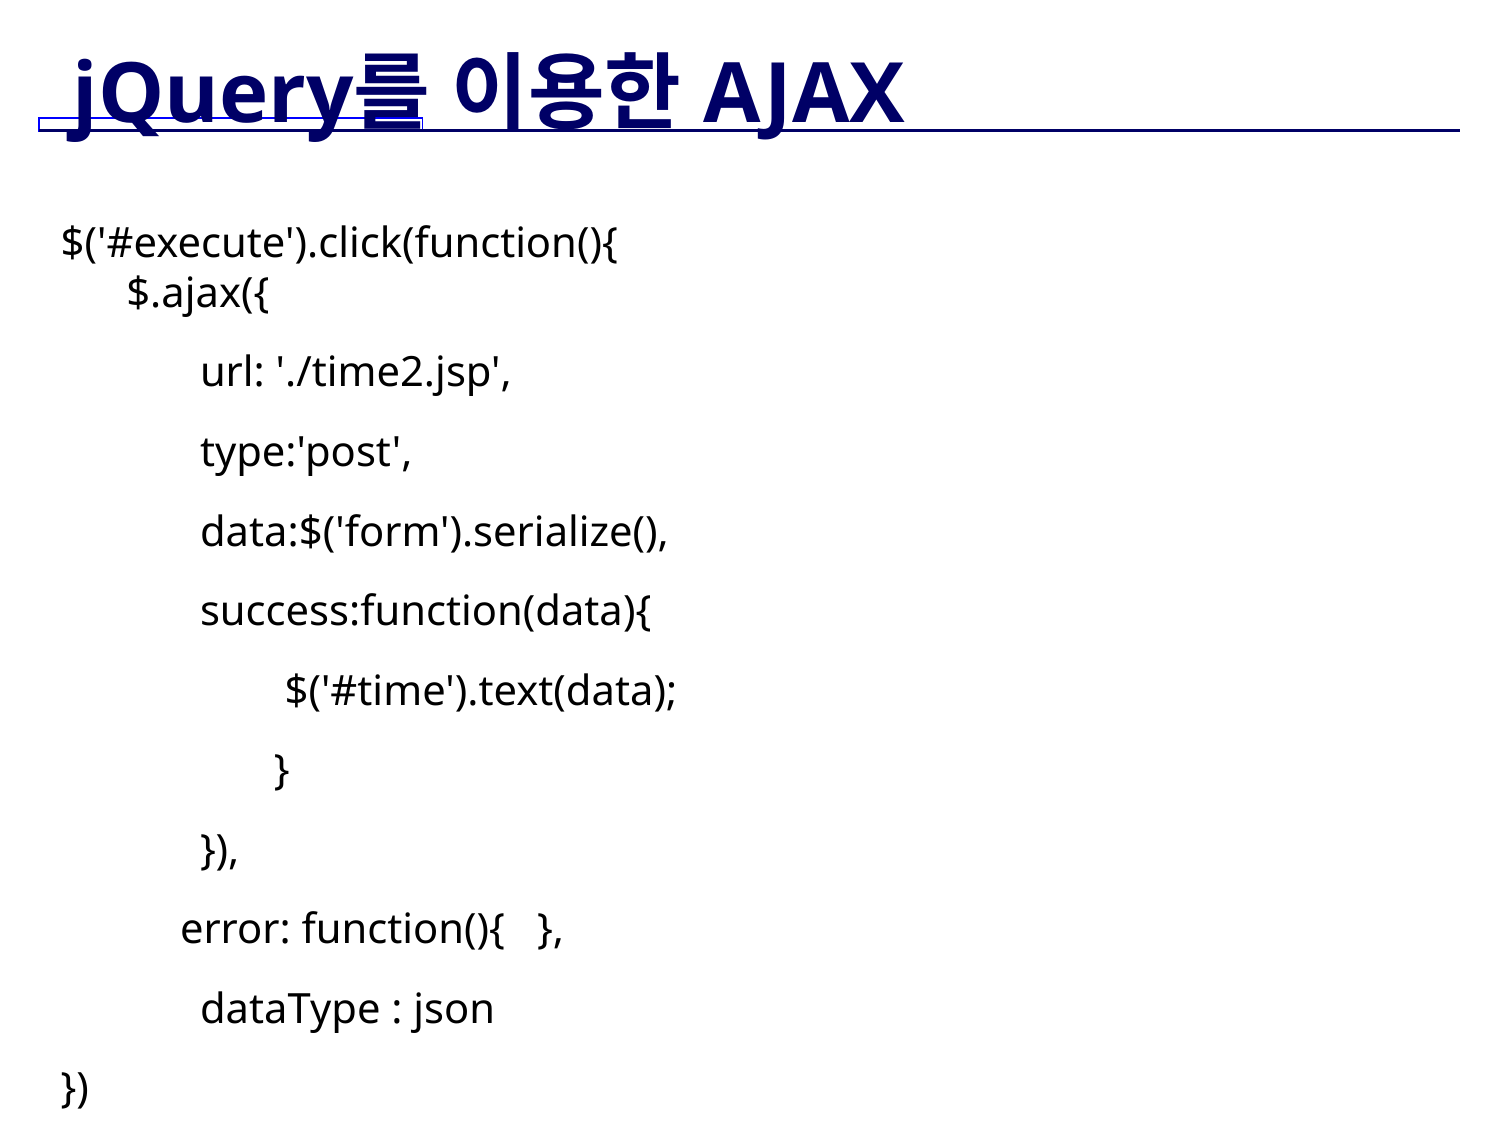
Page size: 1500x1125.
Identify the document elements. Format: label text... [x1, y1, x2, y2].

list $('#execute').click(function(){ $.ajax({ url: './time2.jsp', type:'post', data:$('form').serialize(), success:function(data){ $('#time').text(data); } }), error: function(){ }, dataType : json }) [45, 208, 1460, 1027]
title jQuery를 이용한 AJAX [58, 31, 1077, 110]
